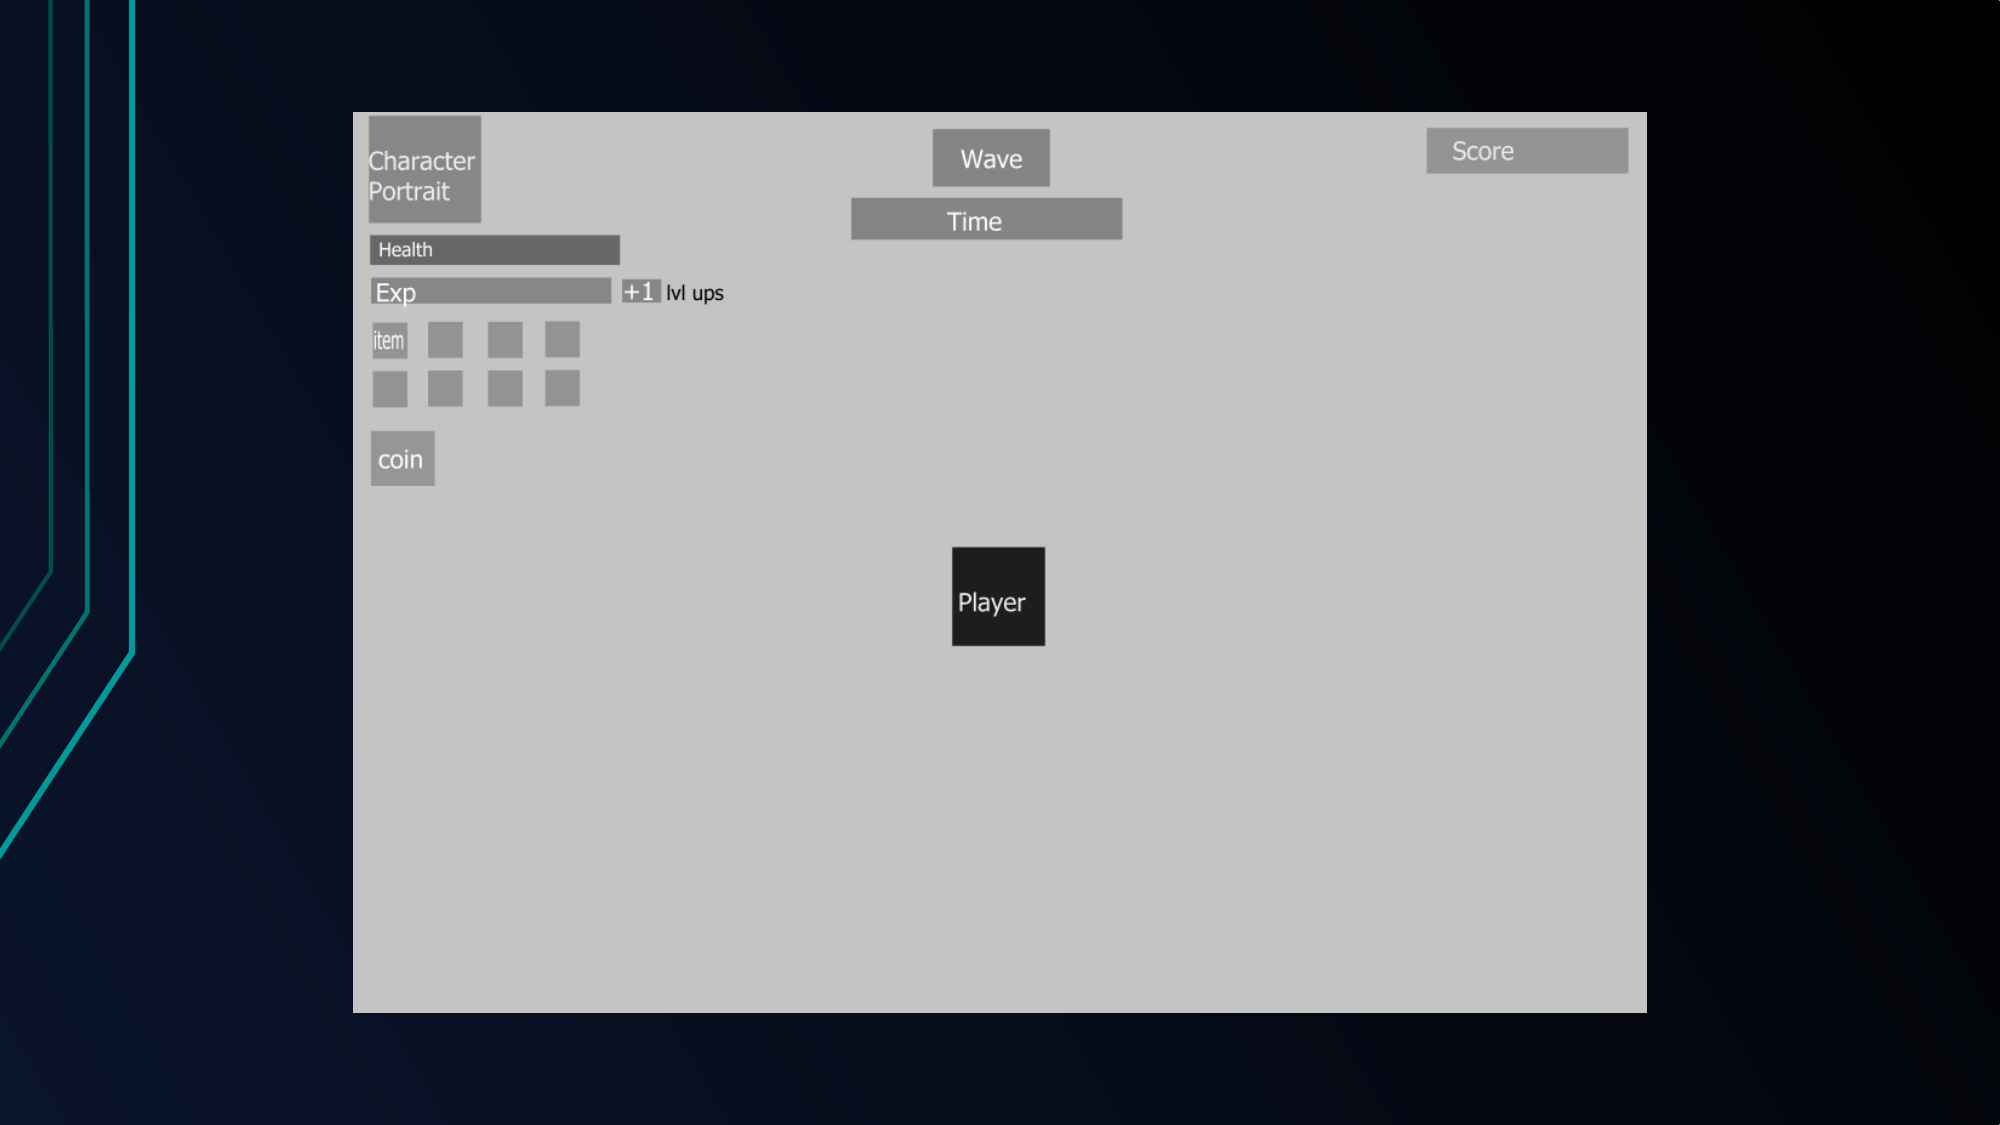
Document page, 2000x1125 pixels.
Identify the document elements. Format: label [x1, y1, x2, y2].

picture [353, 112, 1647, 1013]
